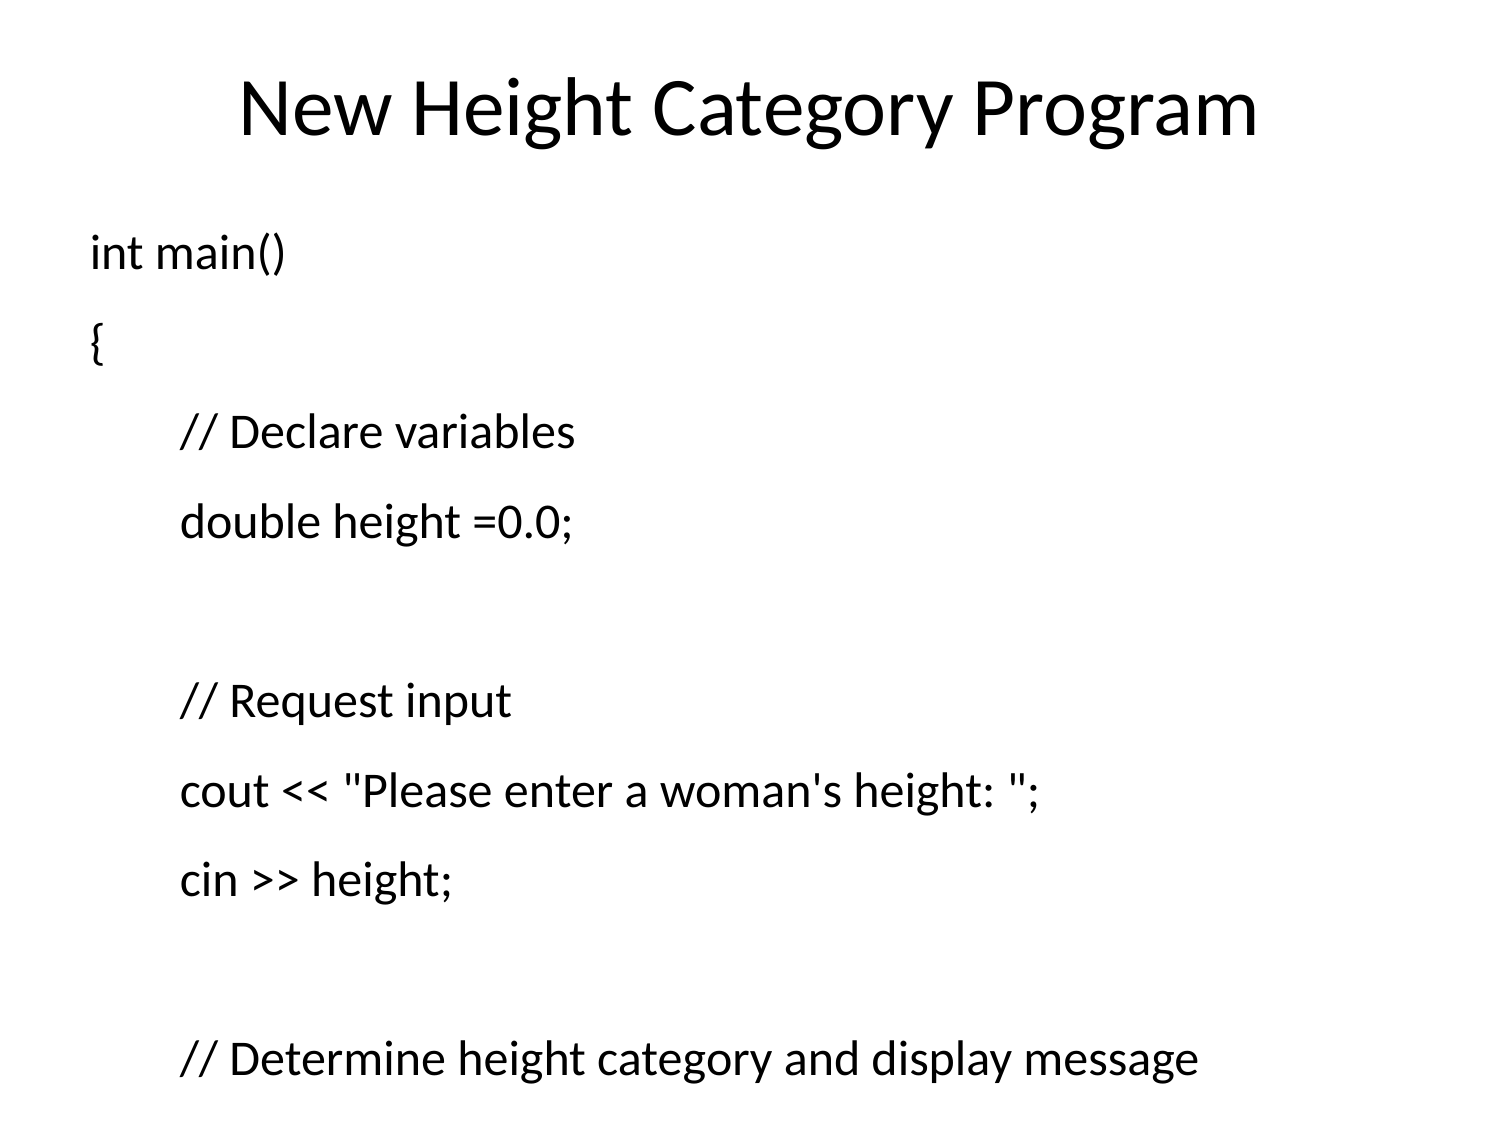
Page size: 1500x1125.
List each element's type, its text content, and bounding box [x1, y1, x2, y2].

list int main() { // Declare variables double height =0.0; // Request input cout << "Please enter a woman's height: "; cin >> height; // Determine height category and display message if (height < 59) { cout << "Height category: Extra petite" << endl; } [75, 212, 1450, 1088]
title New Height Category Program [75, 45, 1425, 212]
